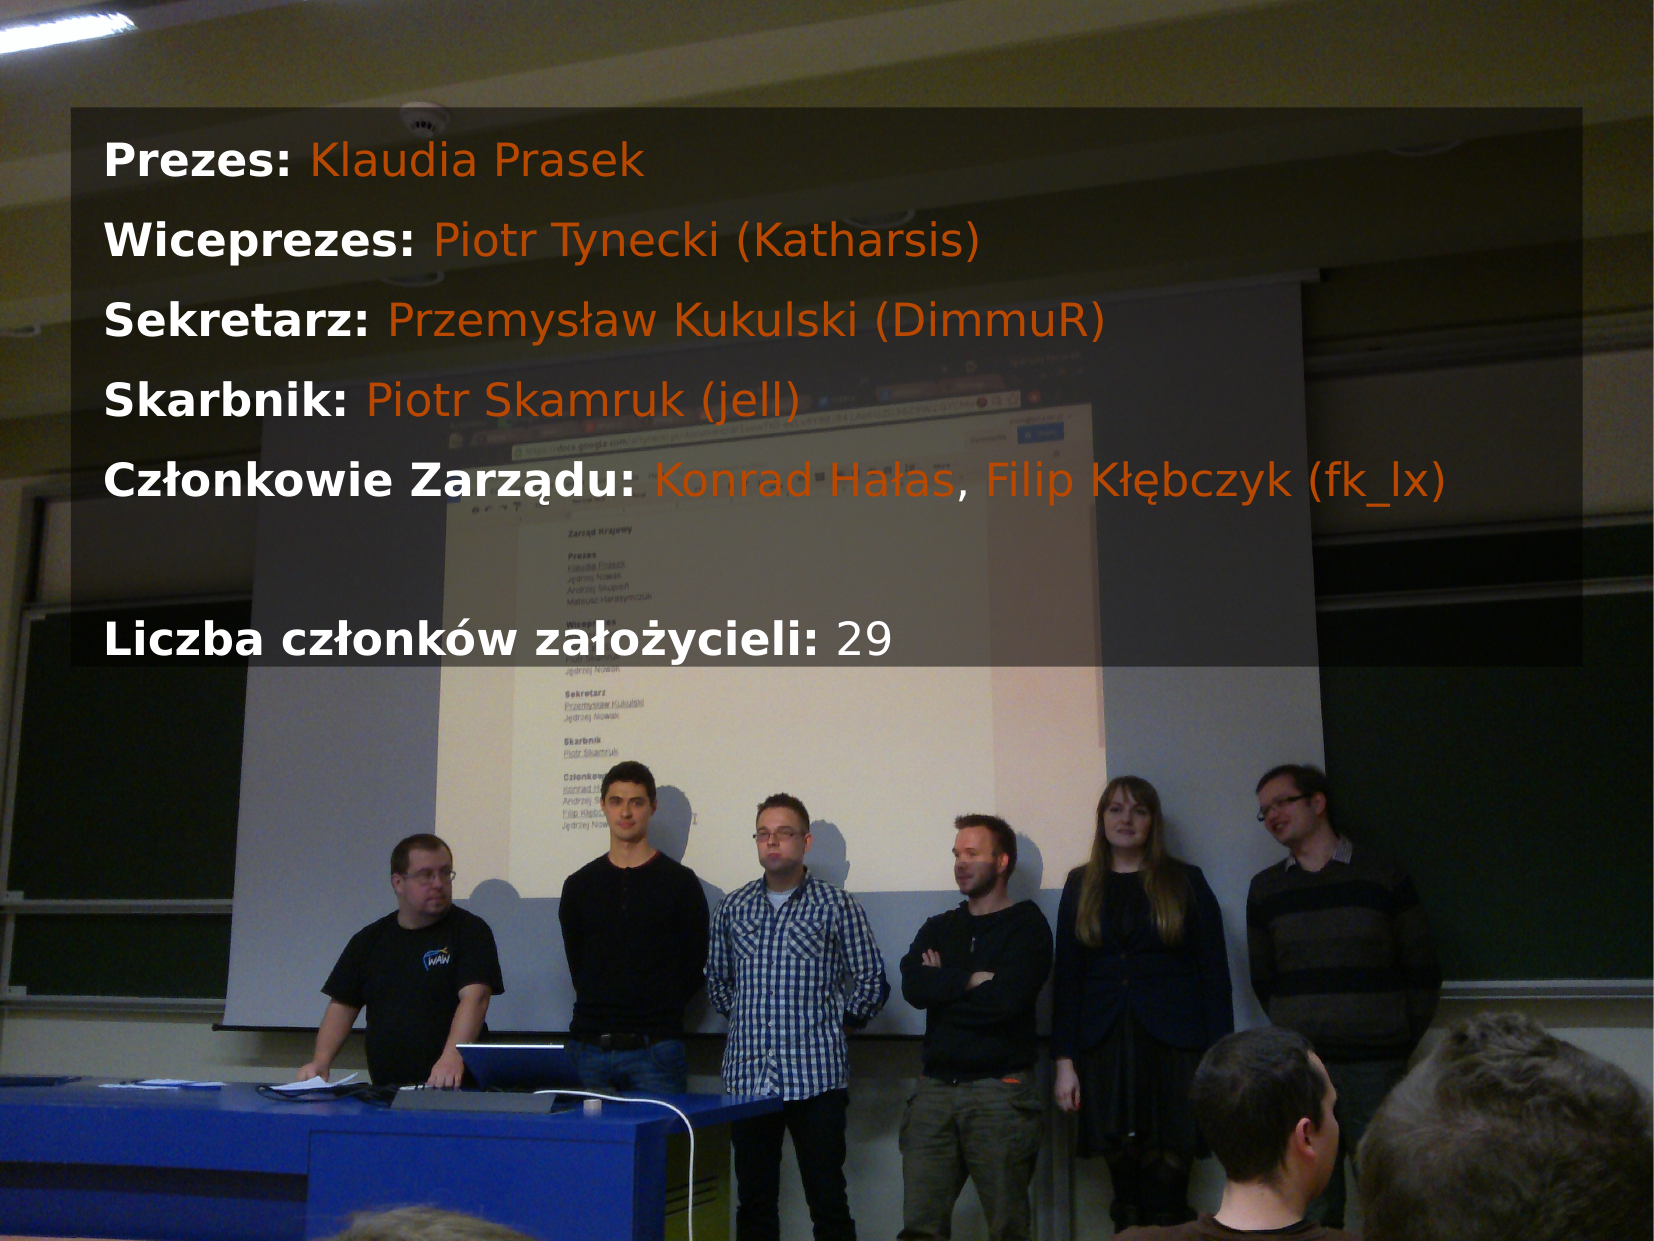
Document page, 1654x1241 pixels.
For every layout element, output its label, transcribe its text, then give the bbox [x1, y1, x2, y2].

subtitle Prezes: Klaudia Prasek Wiceprezes: Piotr Tynecki (Katharsis) Sekretarz: Przemysław Kukulski (DimmuR) Skarbnik: Piotr Skamruk (jell) Członkowie Zarządu: Konrad Hałas, Filip Kłębczyk (fk_lx) Liczba członków założycieli: 29 [70, 112, 1583, 662]
picture [0, 0, 1654, 1241]
